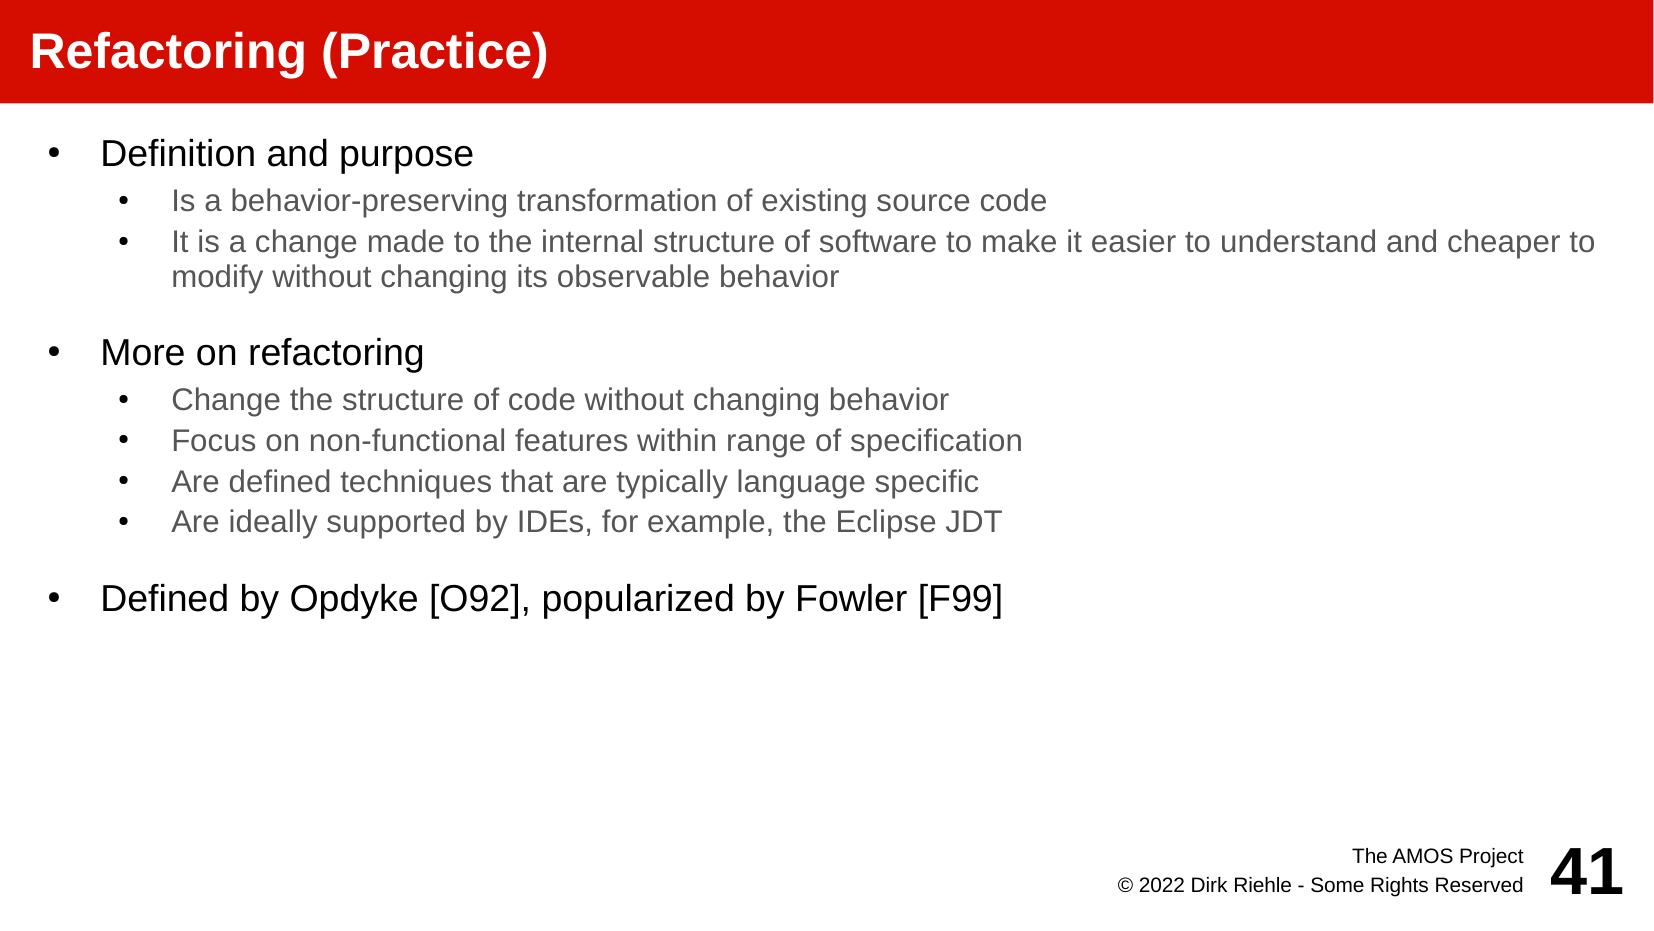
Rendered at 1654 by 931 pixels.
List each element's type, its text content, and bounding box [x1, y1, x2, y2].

title Refactoring (Practice) [0, 0, 1654, 104]
list Definition and purpose Is a behavior-preserving transformation of existing source code It is a change made to the internal structure of software to make it easier to understand and cheaper to modify without changing its observable behavior More on refactoring Change the structure of code without changing behavior Focus on non-functional features within range of specification Are defined techniques that are typically language specific Are ideally supported by IDEs, for example, the Eclipse JDT Defined by Opdyke [O92], popularized by Fowler [F99] [29, 132, 1625, 813]
